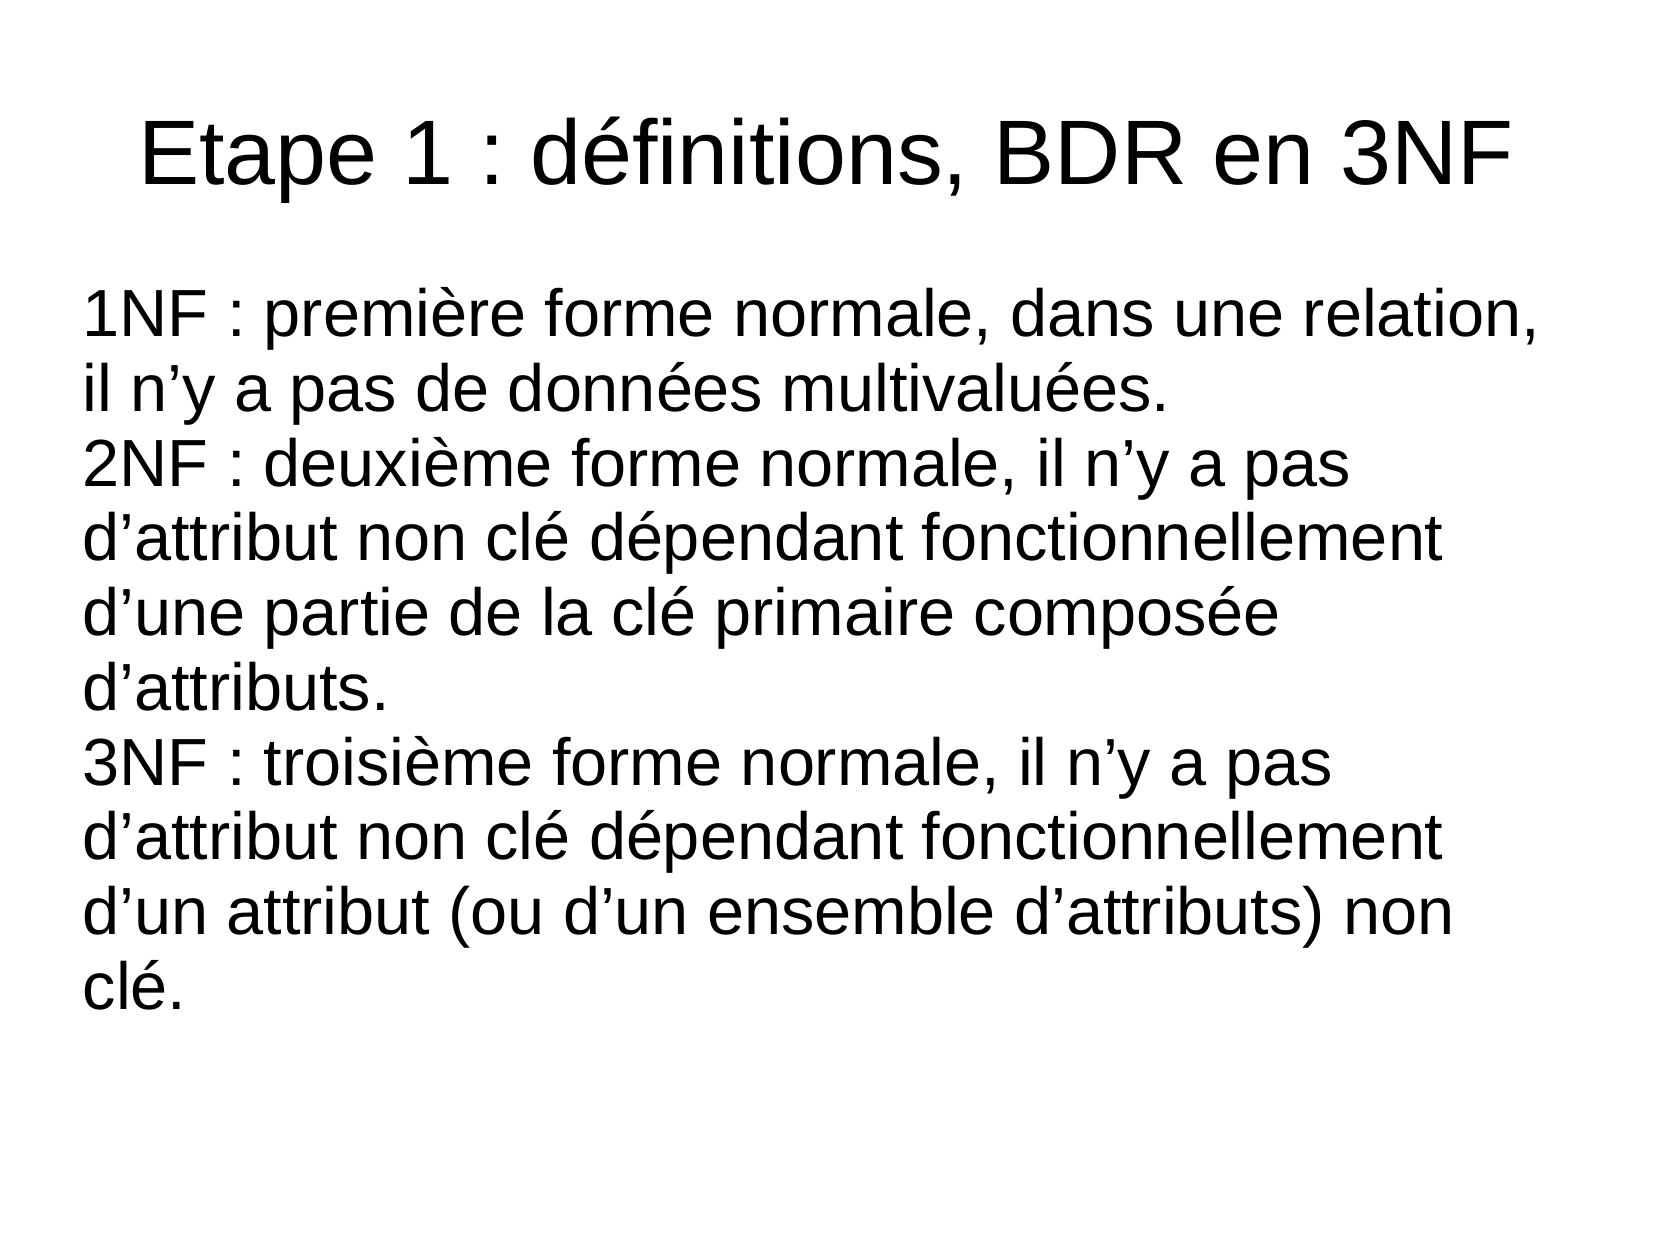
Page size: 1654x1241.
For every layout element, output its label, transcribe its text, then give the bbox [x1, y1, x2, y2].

title Etape 1 : définitions, BDR en 3NF [82, 49, 1571, 257]
subtitle 1NF : première forme normale, dans une relation, il n’y a pas de données multivaluées. 2NF : deuxième forme normale, il n’y a pas d’attribut non clé dépendant fonctionnellement d’une partie de la clé primaire composée d’attributs. 3NF : troisième forme normale, il n’y a pas d’attribut non clé dépendant fonctionnellement d’un attribut (ou d’un ensemble d’attributs) non clé. [82, 275, 1571, 1024]
